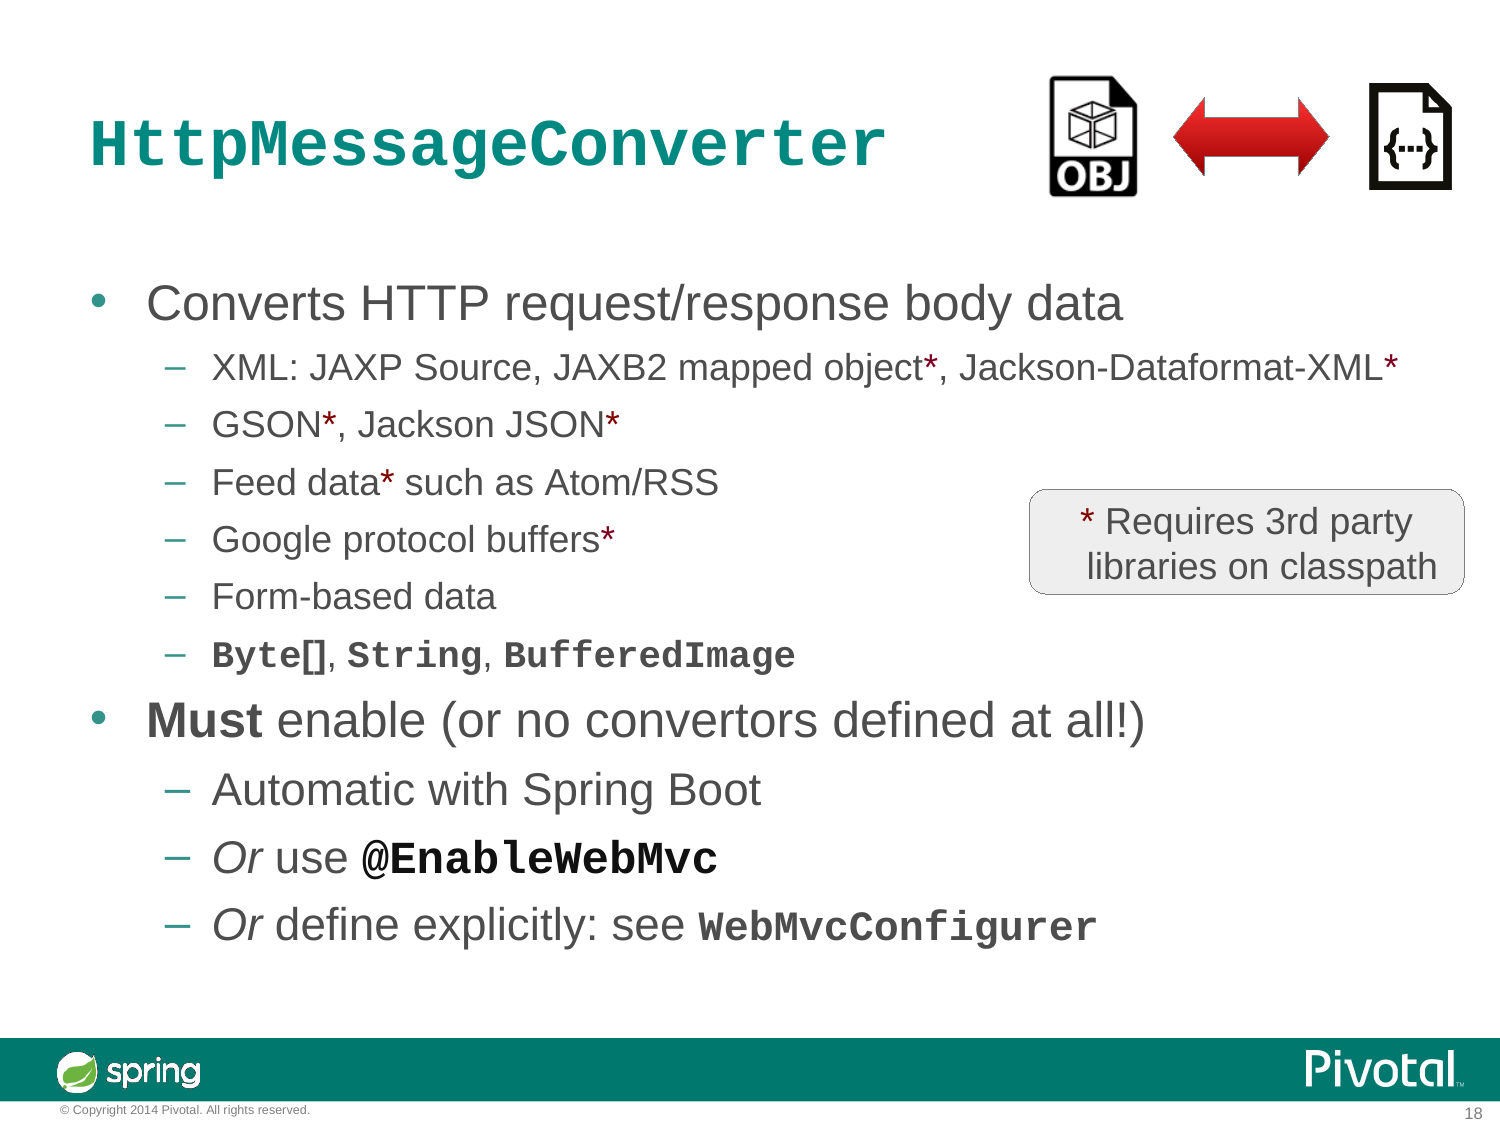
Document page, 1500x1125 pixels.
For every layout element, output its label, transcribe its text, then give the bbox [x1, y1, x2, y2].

title HttpMessageConverter [75, 45, 1426, 233]
picture [32, 1041, 210, 1103]
list Converts HTTP request/response body data XML: JAXP Source, JAXB2 mapped object*, Jackson-Dataformat-XML* GSON*, Jackson JSON* Feed data* such as Atom/RSS Google protocol buffers* Form-based data Byte[], String, BufferedImage Must enable (or no convertors defined at all!) Automatic with Spring Boot Or use @EnableWebMvc Or define explicitly: see WebMvcConfigurer [75, 262, 1426, 1078]
picture [1369, 83, 1452, 190]
picture [1019, 62, 1168, 211]
picture [1306, 1050, 1464, 1087]
text_box [1173, 97, 1330, 176]
text_box * Requires 3rd party libraries on classpath [1029, 489, 1465, 595]
